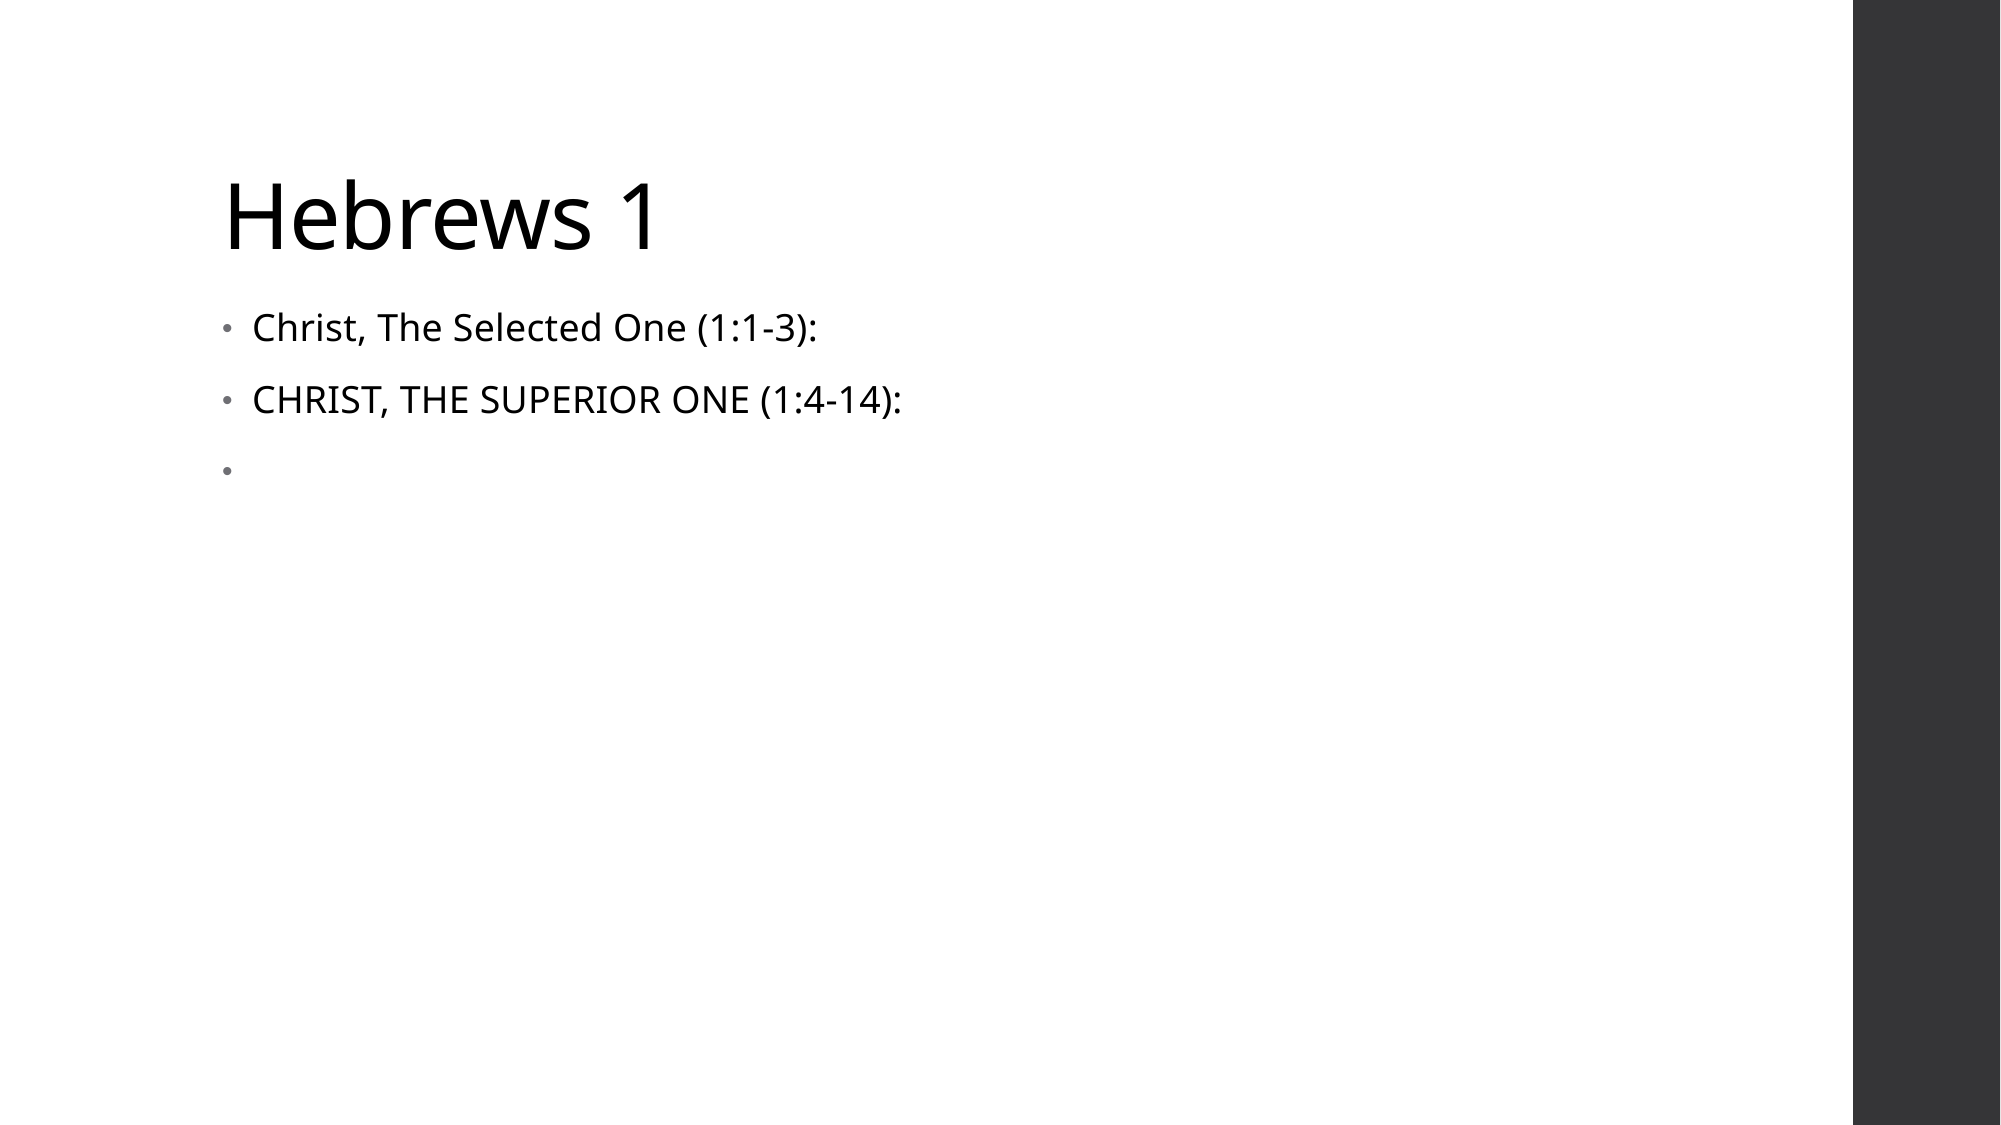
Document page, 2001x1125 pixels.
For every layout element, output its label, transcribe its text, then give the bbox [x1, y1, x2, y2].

list Christ, The Selected One (1:1-3): CHRIST, THE SUPERIOR ONE (1:4-14): [206, 299, 1617, 1014]
title Hebrews 1 [206, 60, 1797, 278]
